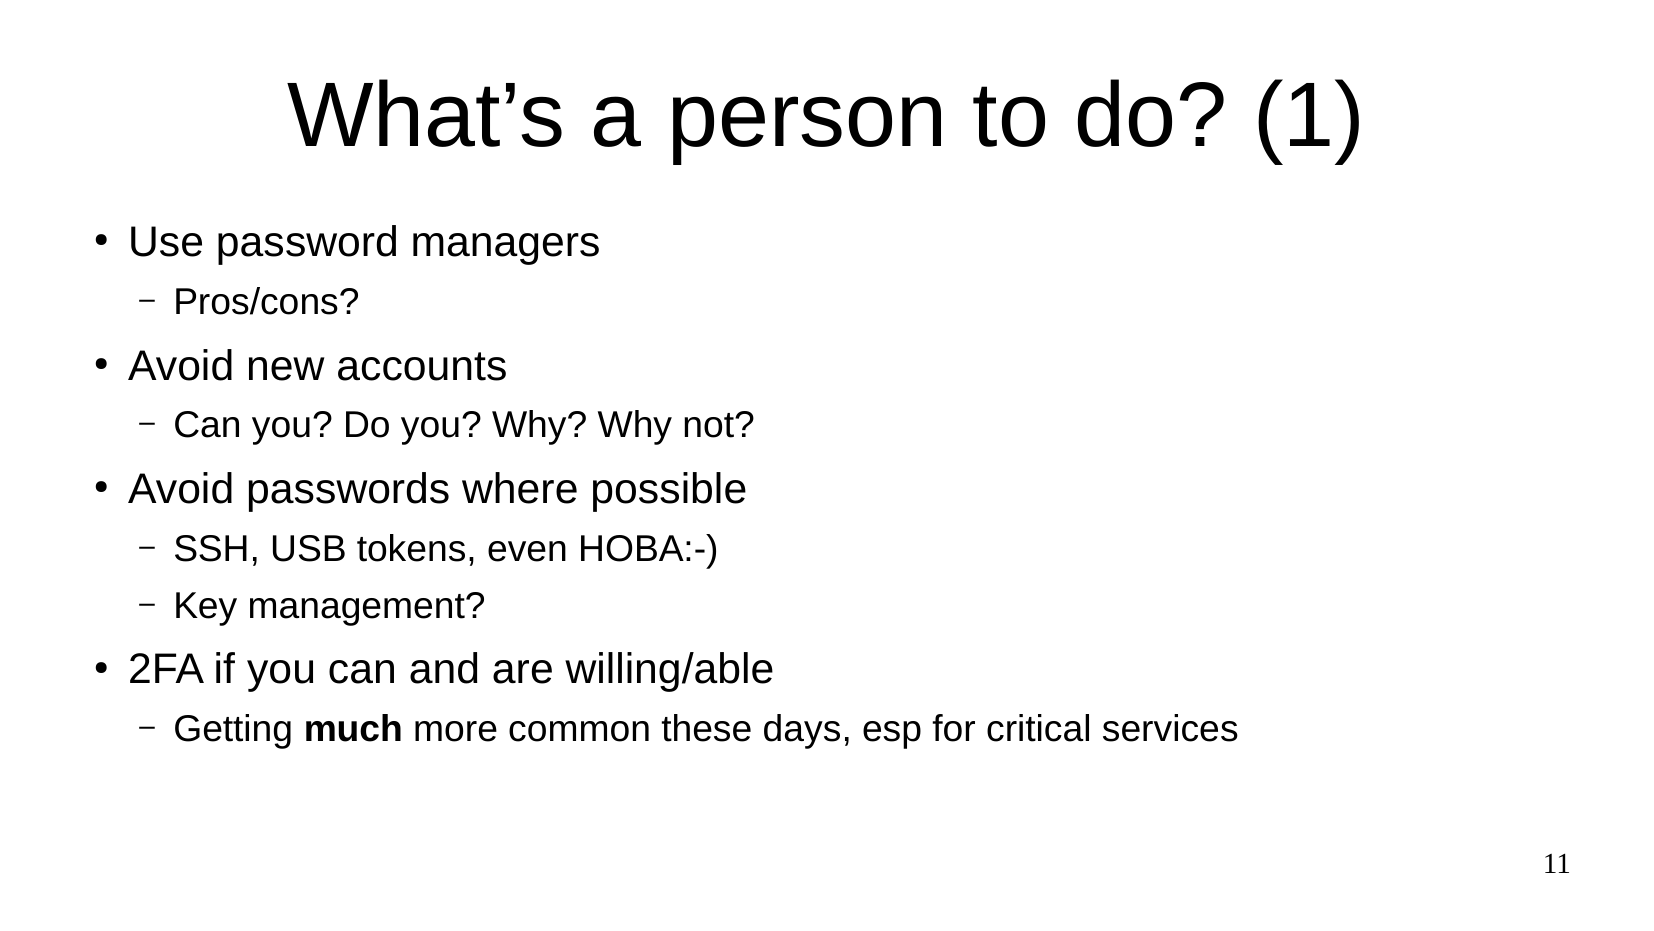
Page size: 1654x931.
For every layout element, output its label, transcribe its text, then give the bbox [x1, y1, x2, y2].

list Use password managers Pros/cons? Avoid new accounts Can you? Do you? Why? Why not? Avoid passwords where possible SSH, USB tokens, even HOBA:-) Key management? 2FA if you can and are willing/able Getting much more common these days, esp for critical services [82, 217, 1571, 758]
title What’s a person to do? (1) [82, 37, 1571, 193]
